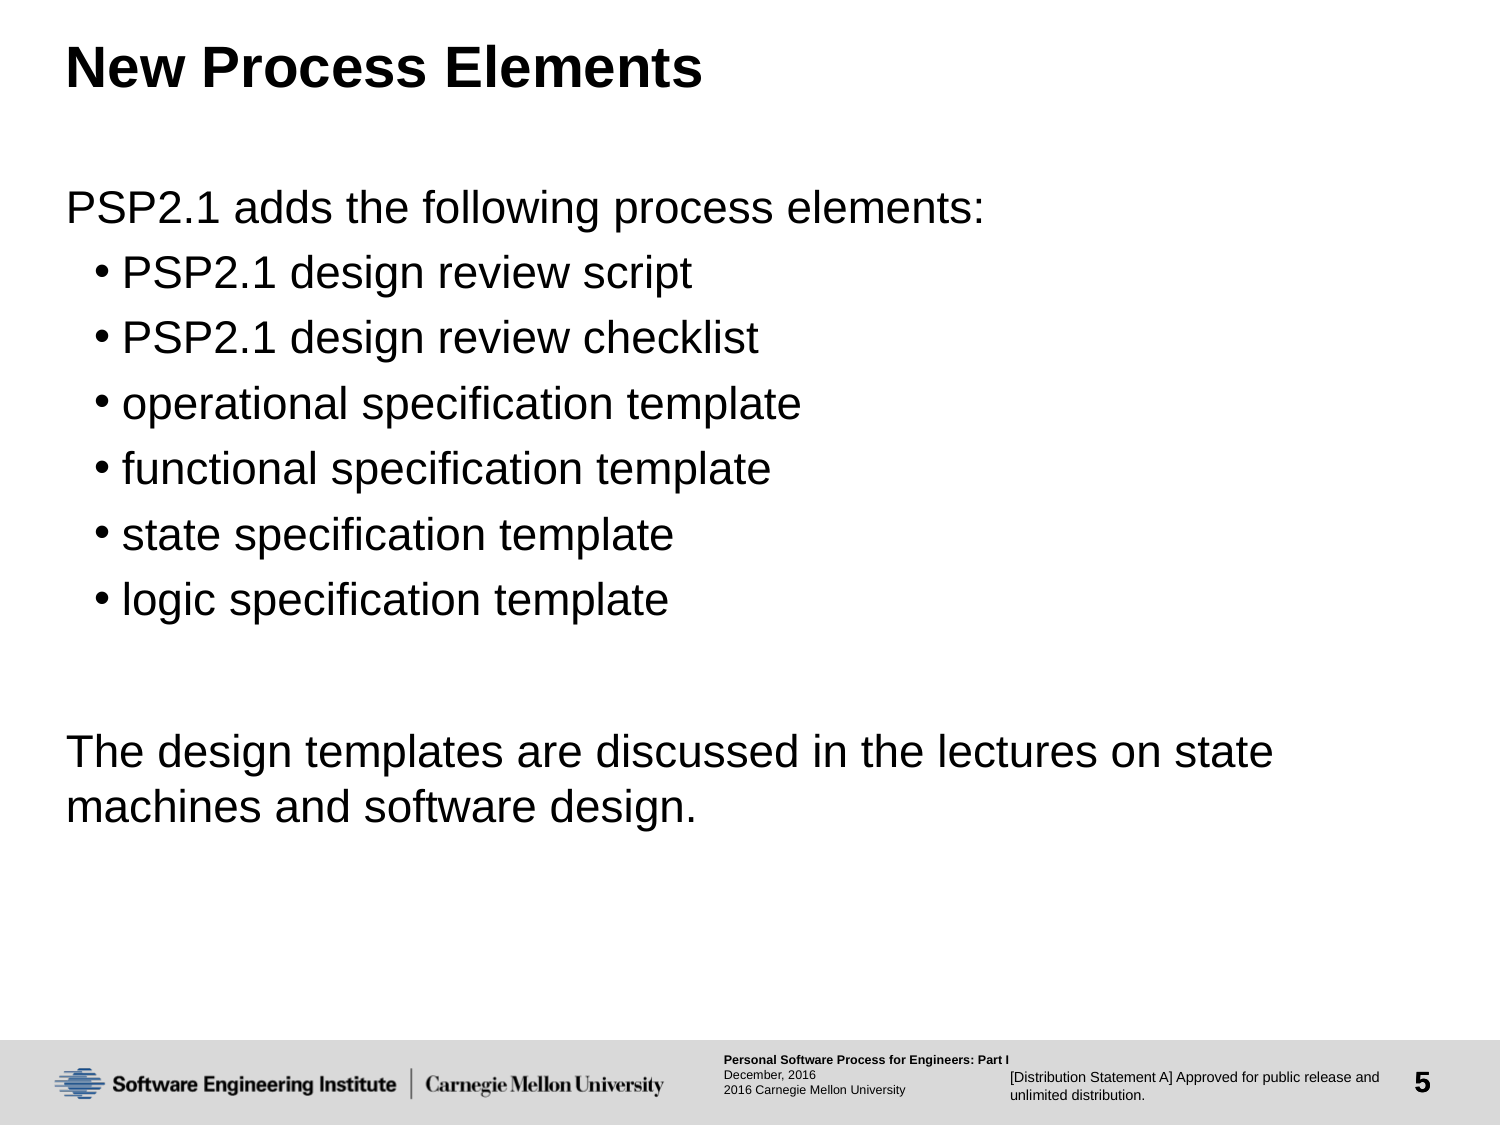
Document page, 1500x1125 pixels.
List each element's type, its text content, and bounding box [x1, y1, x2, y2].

title New Process Elements [65, 37, 1313, 148]
picture [46, 1061, 673, 1104]
list PSP2.1 adds the following process elements: PSP2.1 design review script PSP2.1 design review checklist operational specification template functional specification template state specification template logic specification template The design templates are discussed in the lectures on state machines and software design. [65, 177, 1431, 1000]
